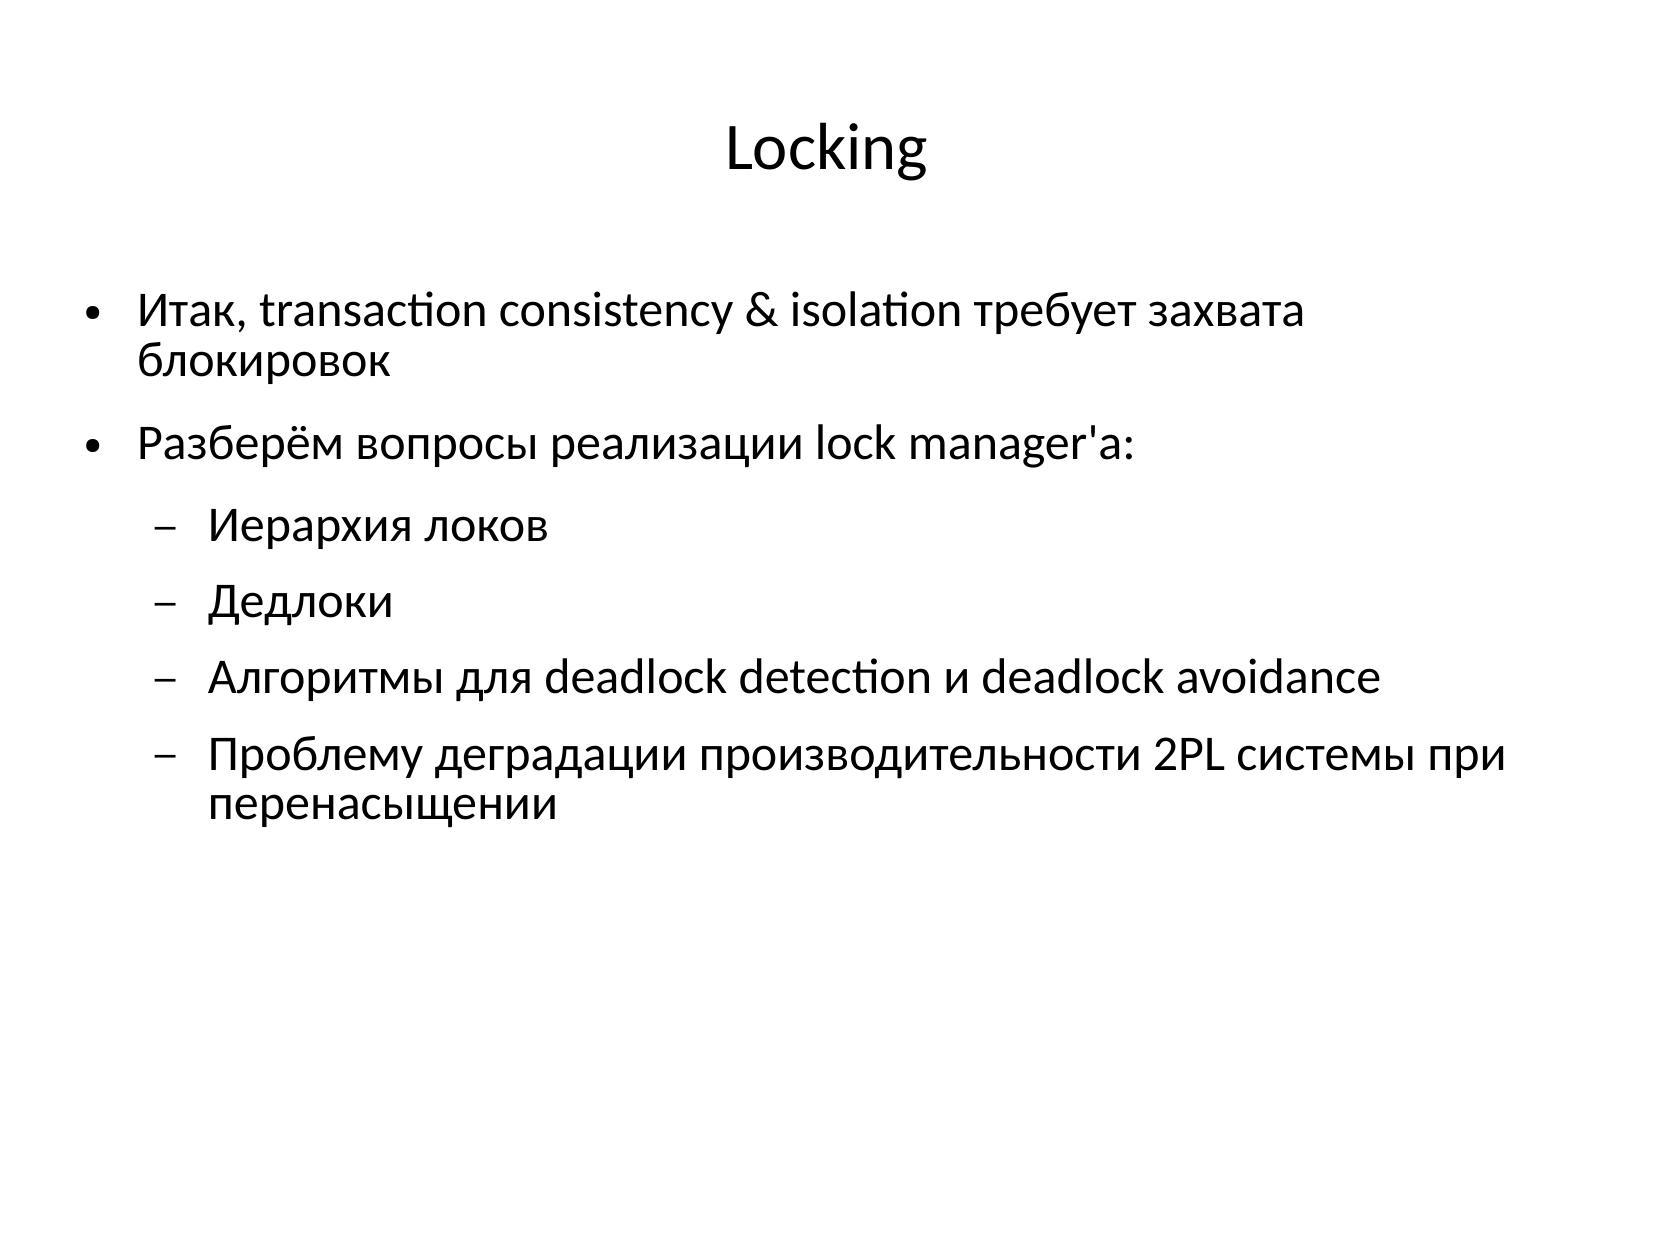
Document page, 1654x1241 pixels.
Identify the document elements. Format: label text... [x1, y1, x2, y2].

title Locking [82, 49, 1571, 257]
list Итак, transaction consistency & isolation требует захвата блокировок Разберём вопросы реализации lock manager'а: Иерархия локов Дедлоки Алгоритмы для deadlock detection и deadlock avoidance Проблему деградации производительности 2PL системы при перенасыщении [66, 289, 1555, 1108]
